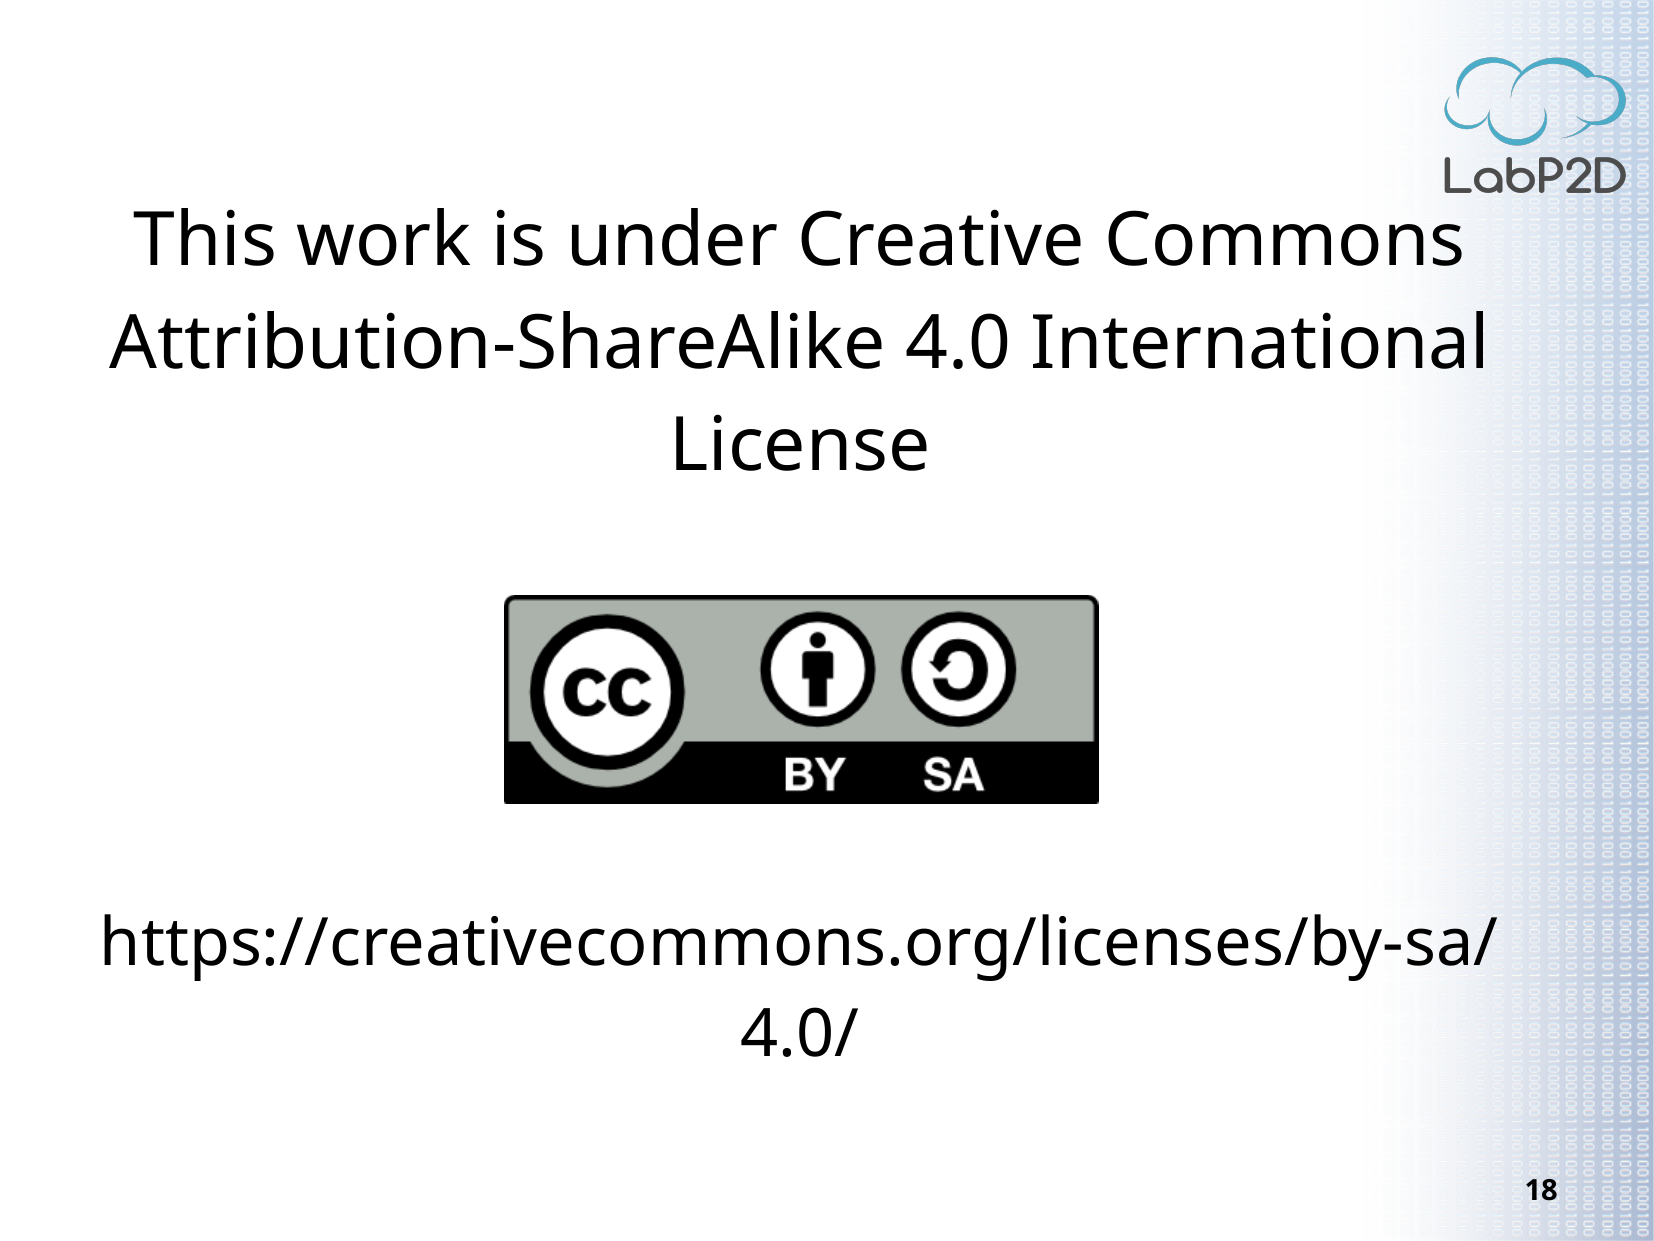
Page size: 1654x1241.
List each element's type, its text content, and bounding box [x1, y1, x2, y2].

picture [504, 595, 1099, 804]
picture [1360, 1, 1654, 1240]
list This work is under Creative Commons Attribution-ShareAlike 4.0 International License https://creativecommons.org/licenses/by-sa/4.0/ [64, 175, 1536, 1086]
